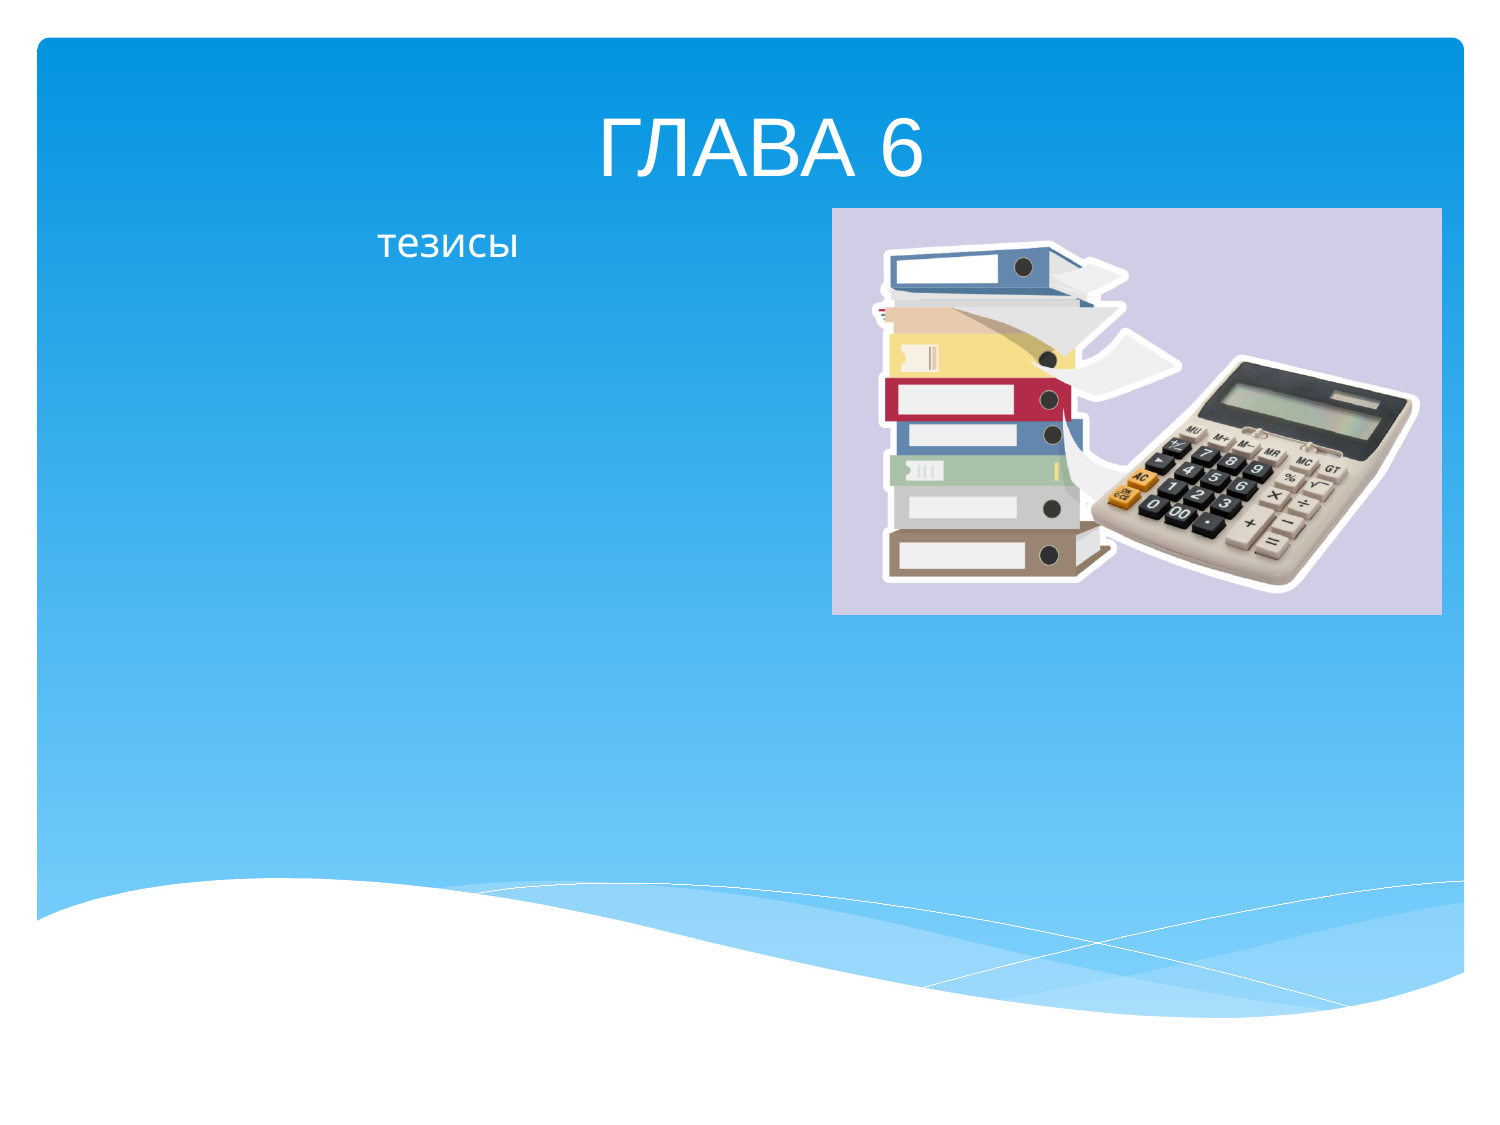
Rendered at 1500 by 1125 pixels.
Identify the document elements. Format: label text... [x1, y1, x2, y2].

picture [832, 208, 1442, 615]
subtitle тезисы [87, 208, 810, 1047]
title ГЛАВА 6 [123, 78, 1399, 202]
